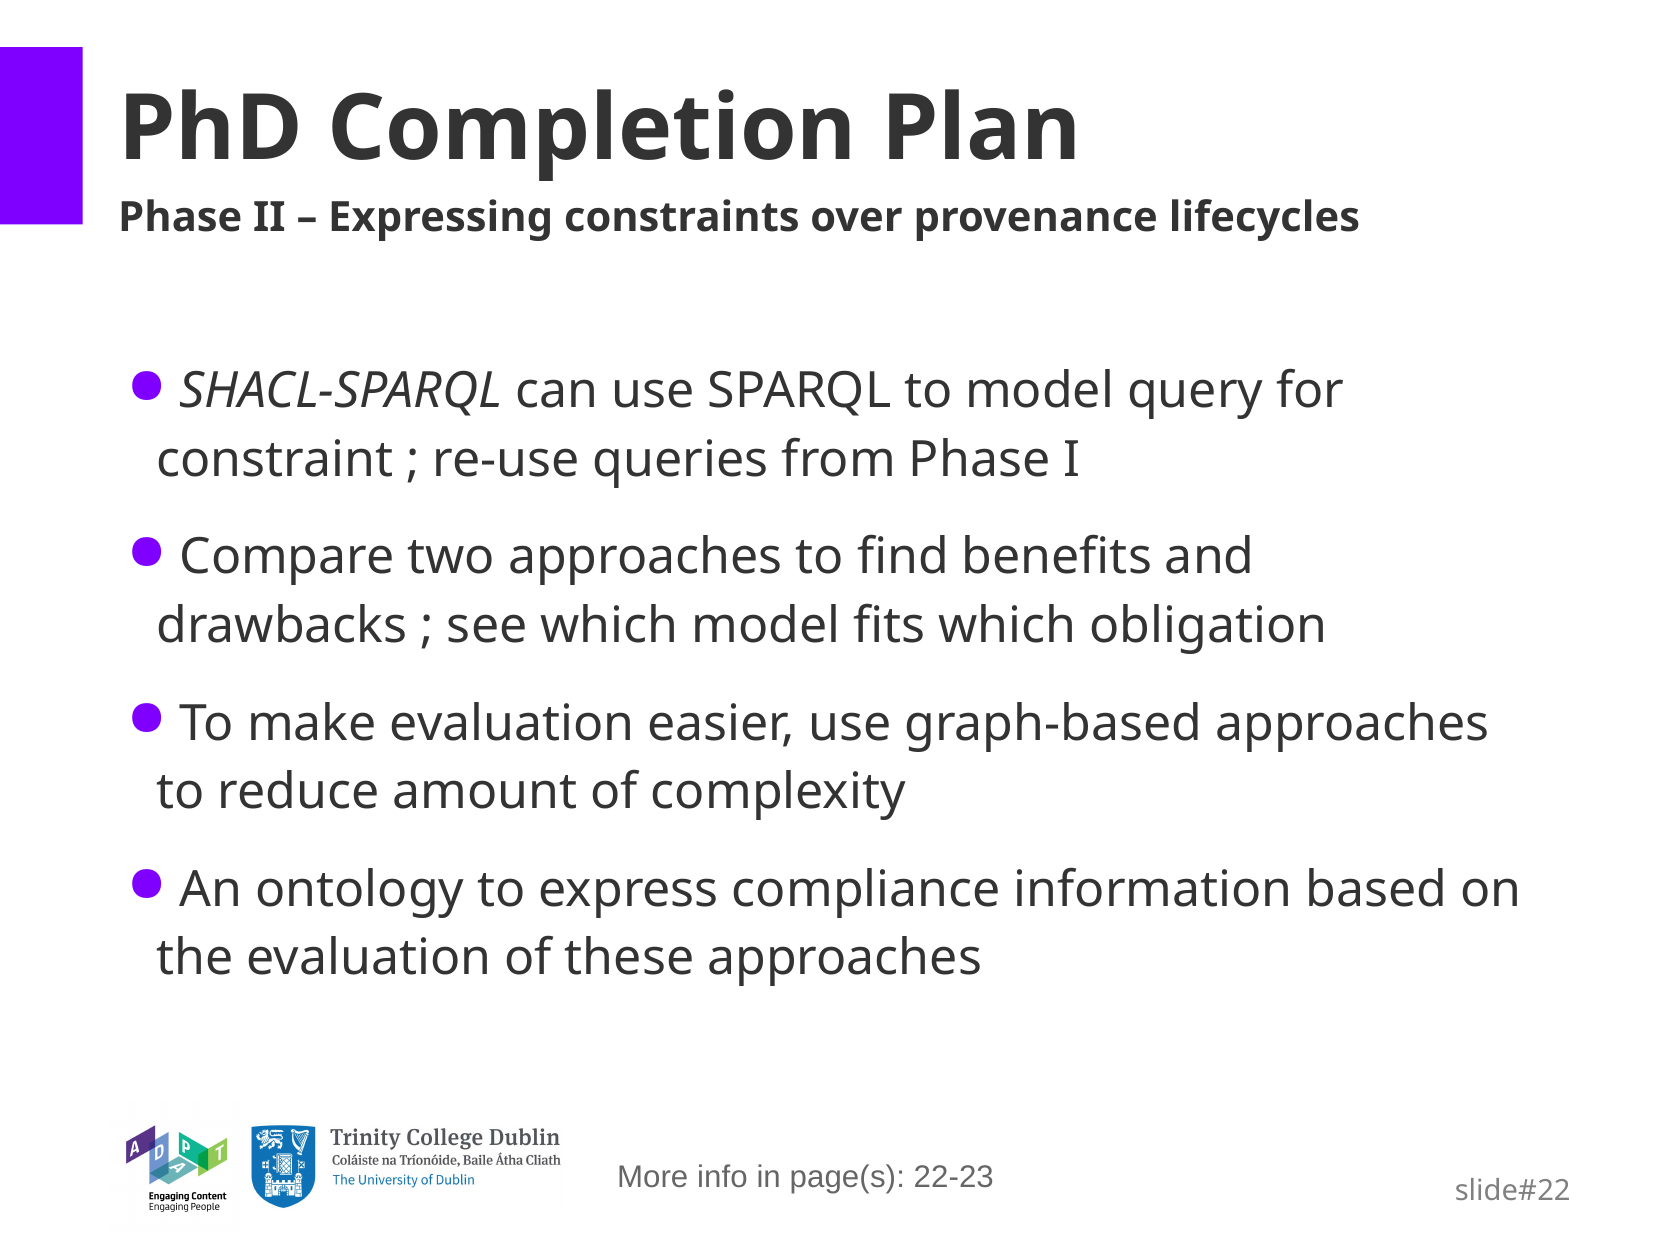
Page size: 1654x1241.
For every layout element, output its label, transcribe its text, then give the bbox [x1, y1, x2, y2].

title PhD Completion Plan Phase II – Expressing constraints over provenance lifecycles [118, 49, 1571, 257]
picture [248, 1122, 564, 1211]
text_box More info in page(s): 22-23 [602, 1151, 1418, 1202]
picture [106, 1098, 247, 1239]
list SHACL-SPARQL can use SPARQL to model query for constraint ; re-use queries from Phase I Compare two approaches to find benefits and drawbacks ; see which model fits which obligation To make evaluation easier, use graph-based approaches to reduce amount of complexity An ontology to express compliance information based on the evaluation of these approaches [118, 354, 1536, 1074]
